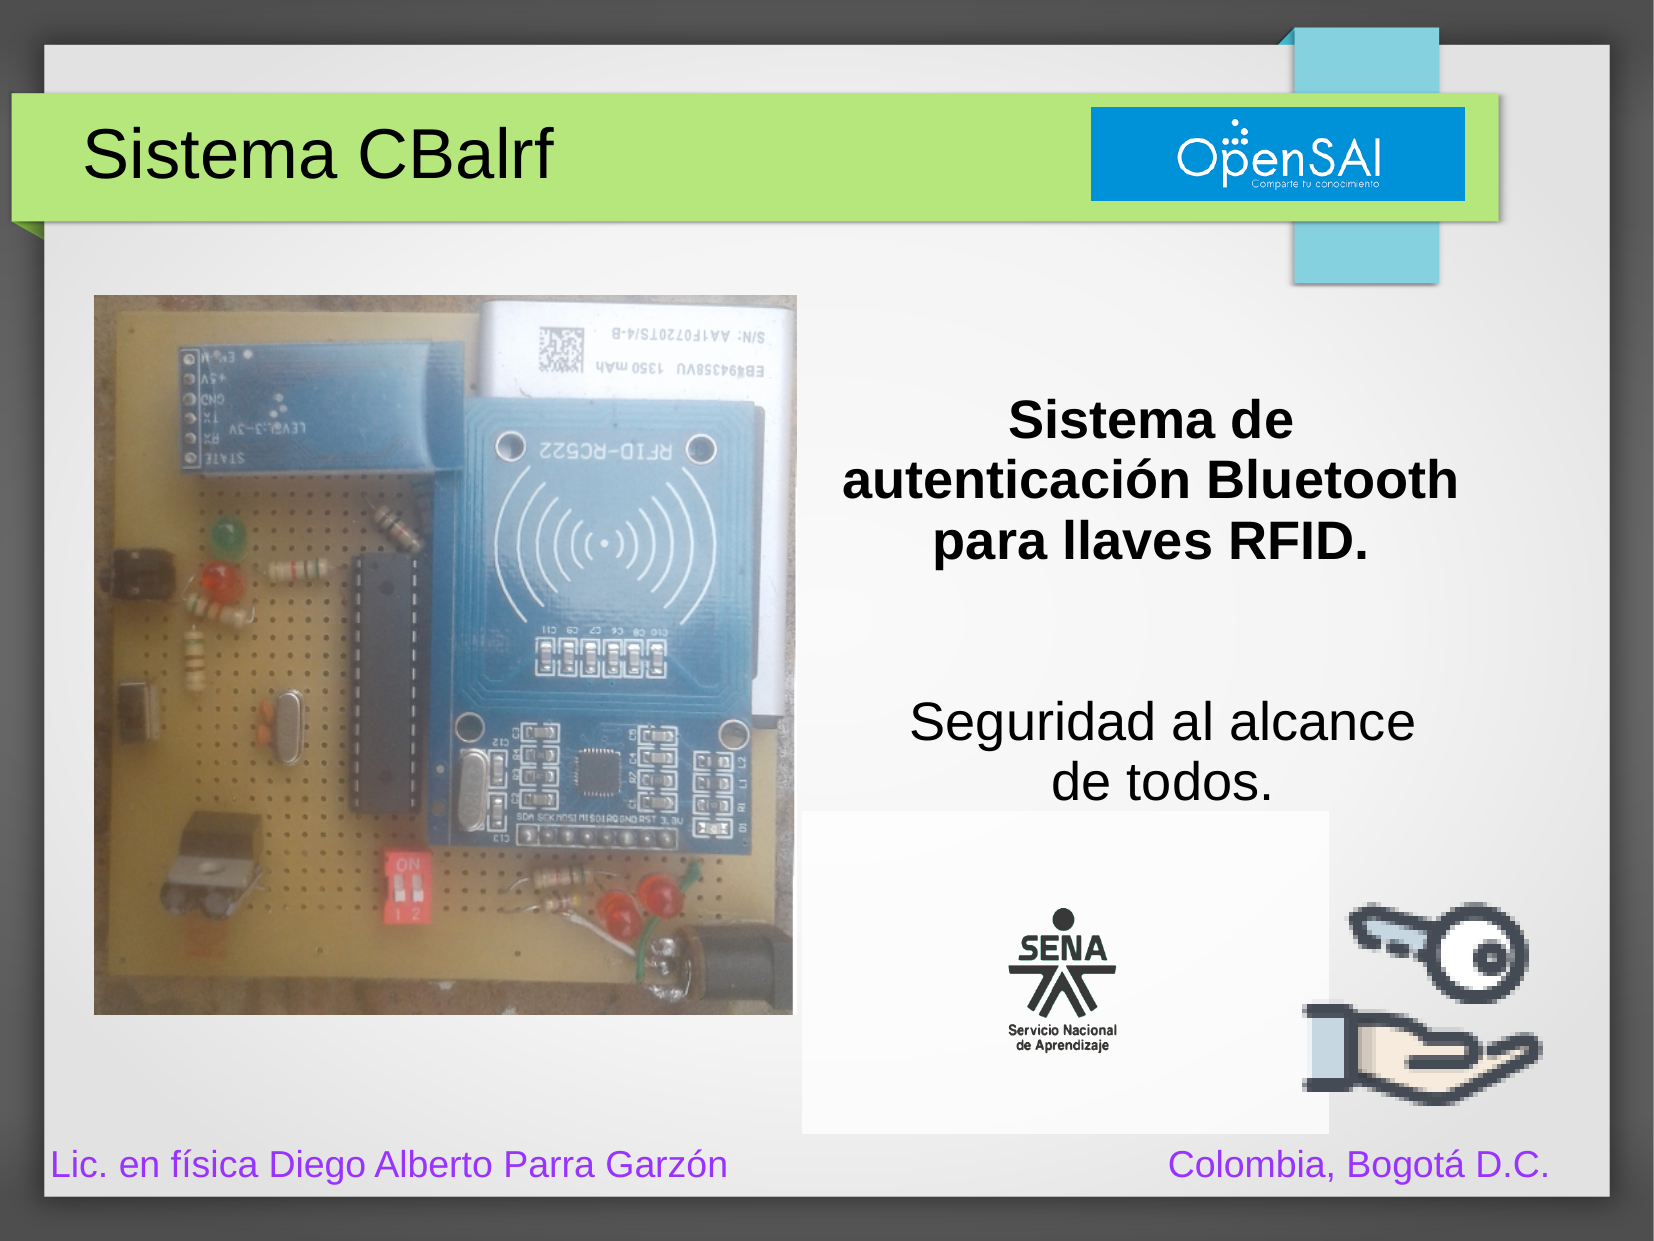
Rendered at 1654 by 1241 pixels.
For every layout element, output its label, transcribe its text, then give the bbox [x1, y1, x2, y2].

list Sistema de autenticación Bluetooth para llaves RFID. [755, 389, 1477, 733]
title Sistema CBalrf [82, 94, 1264, 213]
list Seguridad al alcance de todos. [838, 690, 1418, 859]
picture [0, 0, 1654, 1241]
text_box Lic. en física Diego Alberto Parra Garzón Colombia, Bogotá D.C. [35, 1136, 1607, 1193]
